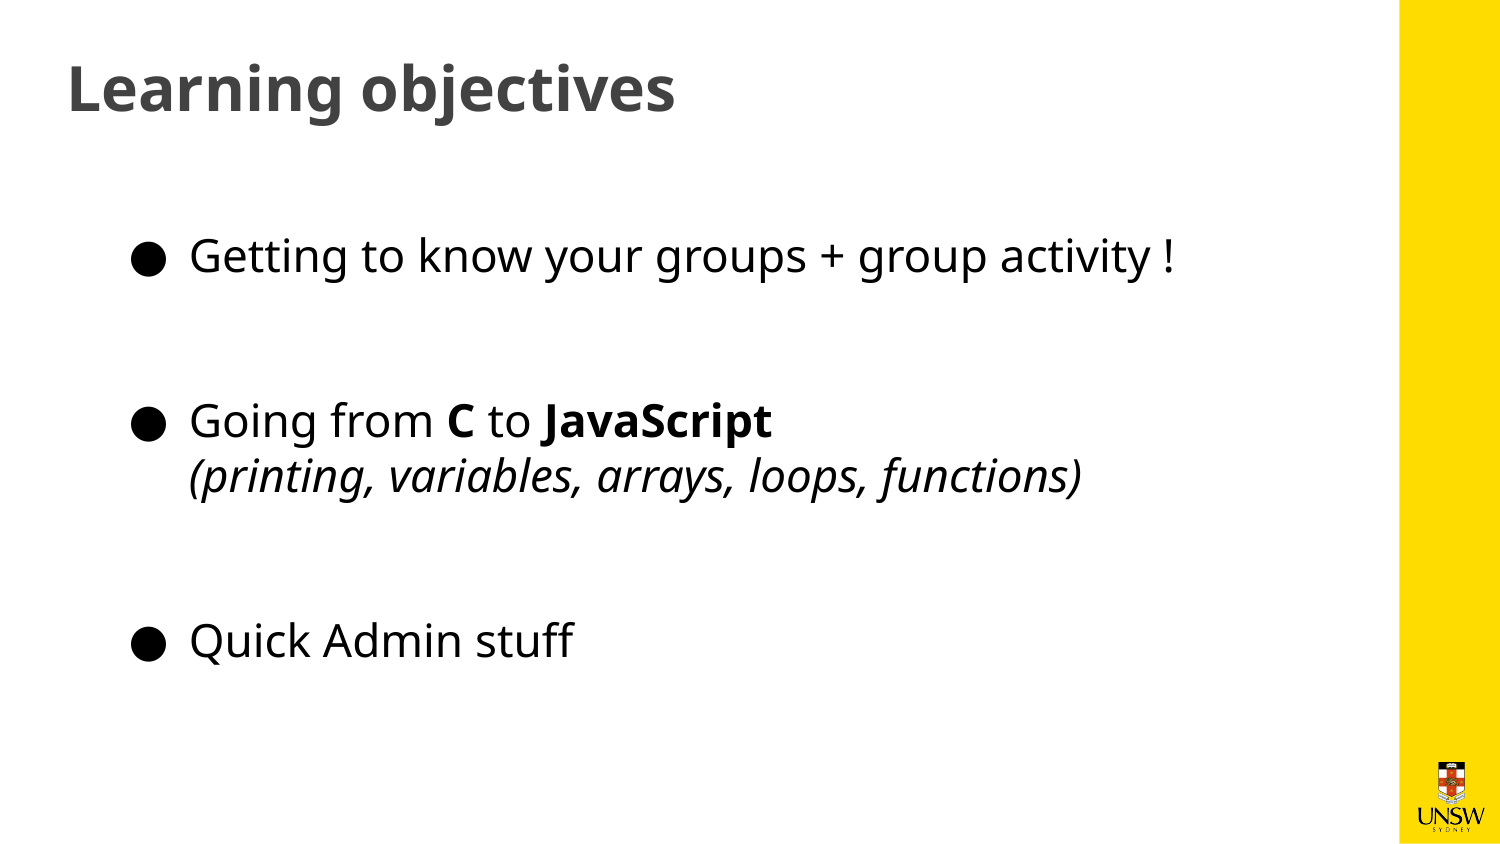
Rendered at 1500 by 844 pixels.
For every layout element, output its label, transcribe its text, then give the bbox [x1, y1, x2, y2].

text_box Getting to know your groups + group activity ! Going from C to JavaScript (printing, variables, arrays, loops, functions) Quick Admin stuff [98, 156, 1356, 737]
text_box Learning objectives [51, 24, 1449, 145]
picture [1418, 762, 1485, 832]
